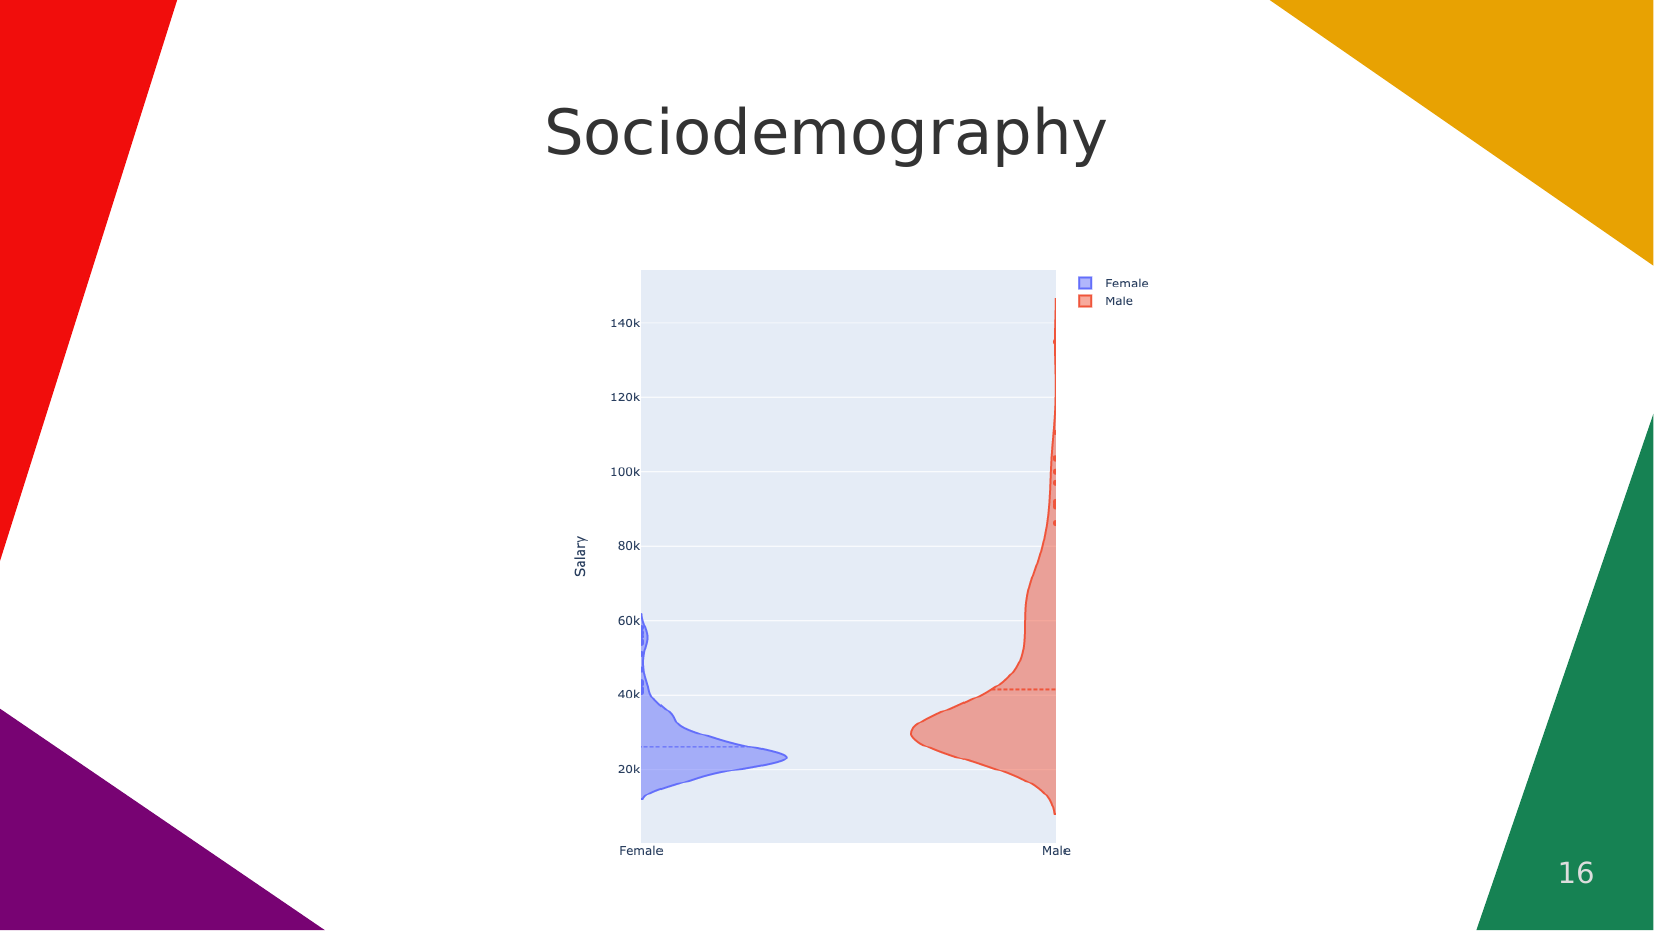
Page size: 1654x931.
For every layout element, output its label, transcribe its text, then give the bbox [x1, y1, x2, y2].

title Sociodemography [118, 59, 1536, 207]
picture [561, 177, 1167, 916]
